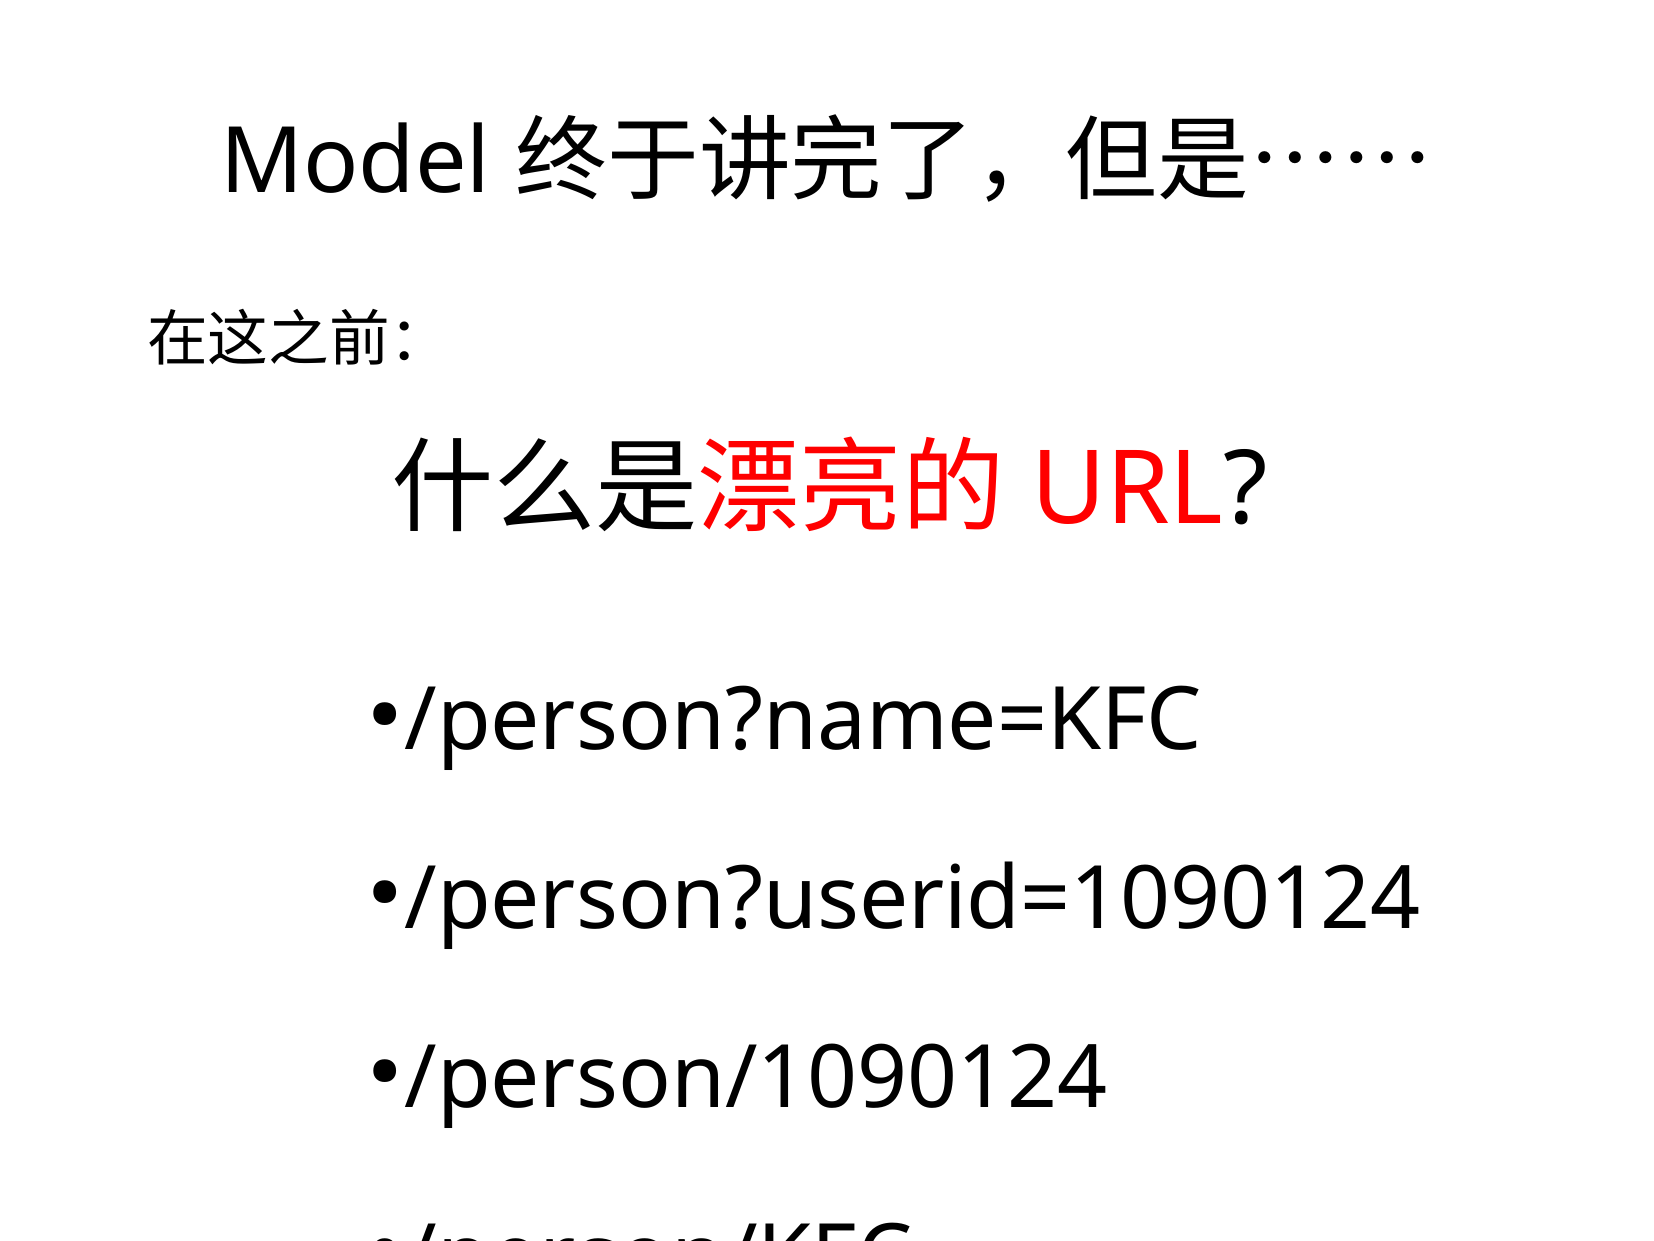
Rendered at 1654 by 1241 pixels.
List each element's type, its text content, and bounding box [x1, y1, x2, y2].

title Model终于讲完了，但是…… [82, 49, 1571, 257]
list 在这之前： 什么是漂亮的URL? [82, 290, 1538, 556]
text_box /person?name=KFC /person?userid=1090124 /person/1090124 /person/KFC [354, 589, 1654, 1170]
